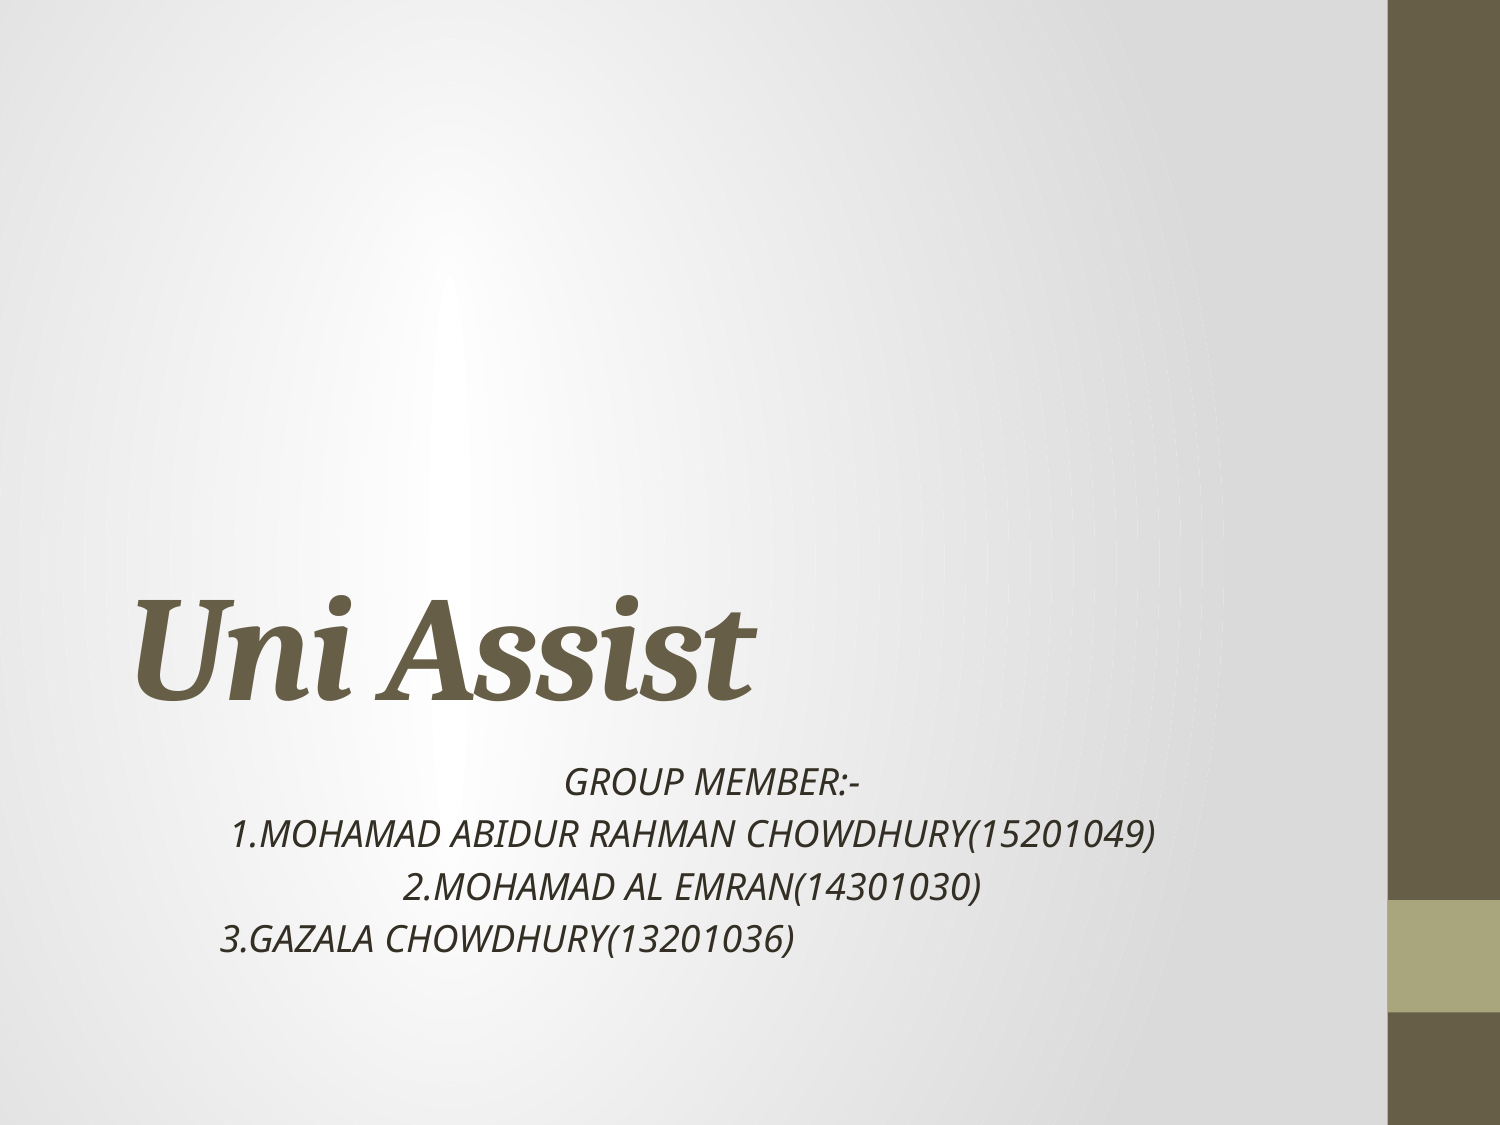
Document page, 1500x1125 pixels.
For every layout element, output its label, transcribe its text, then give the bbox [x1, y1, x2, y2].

title Uni Assist [112, 312, 1350, 738]
subtitle GROUP MEMBER:- 1.MOHAMAD ABIDUR RAHMAN CHOWDHURY(15201049) 2.MOHAMAD AL EMRAN(14301030) 3.GAZALA CHOWDHURY(13201036) [125, 750, 1185, 925]
